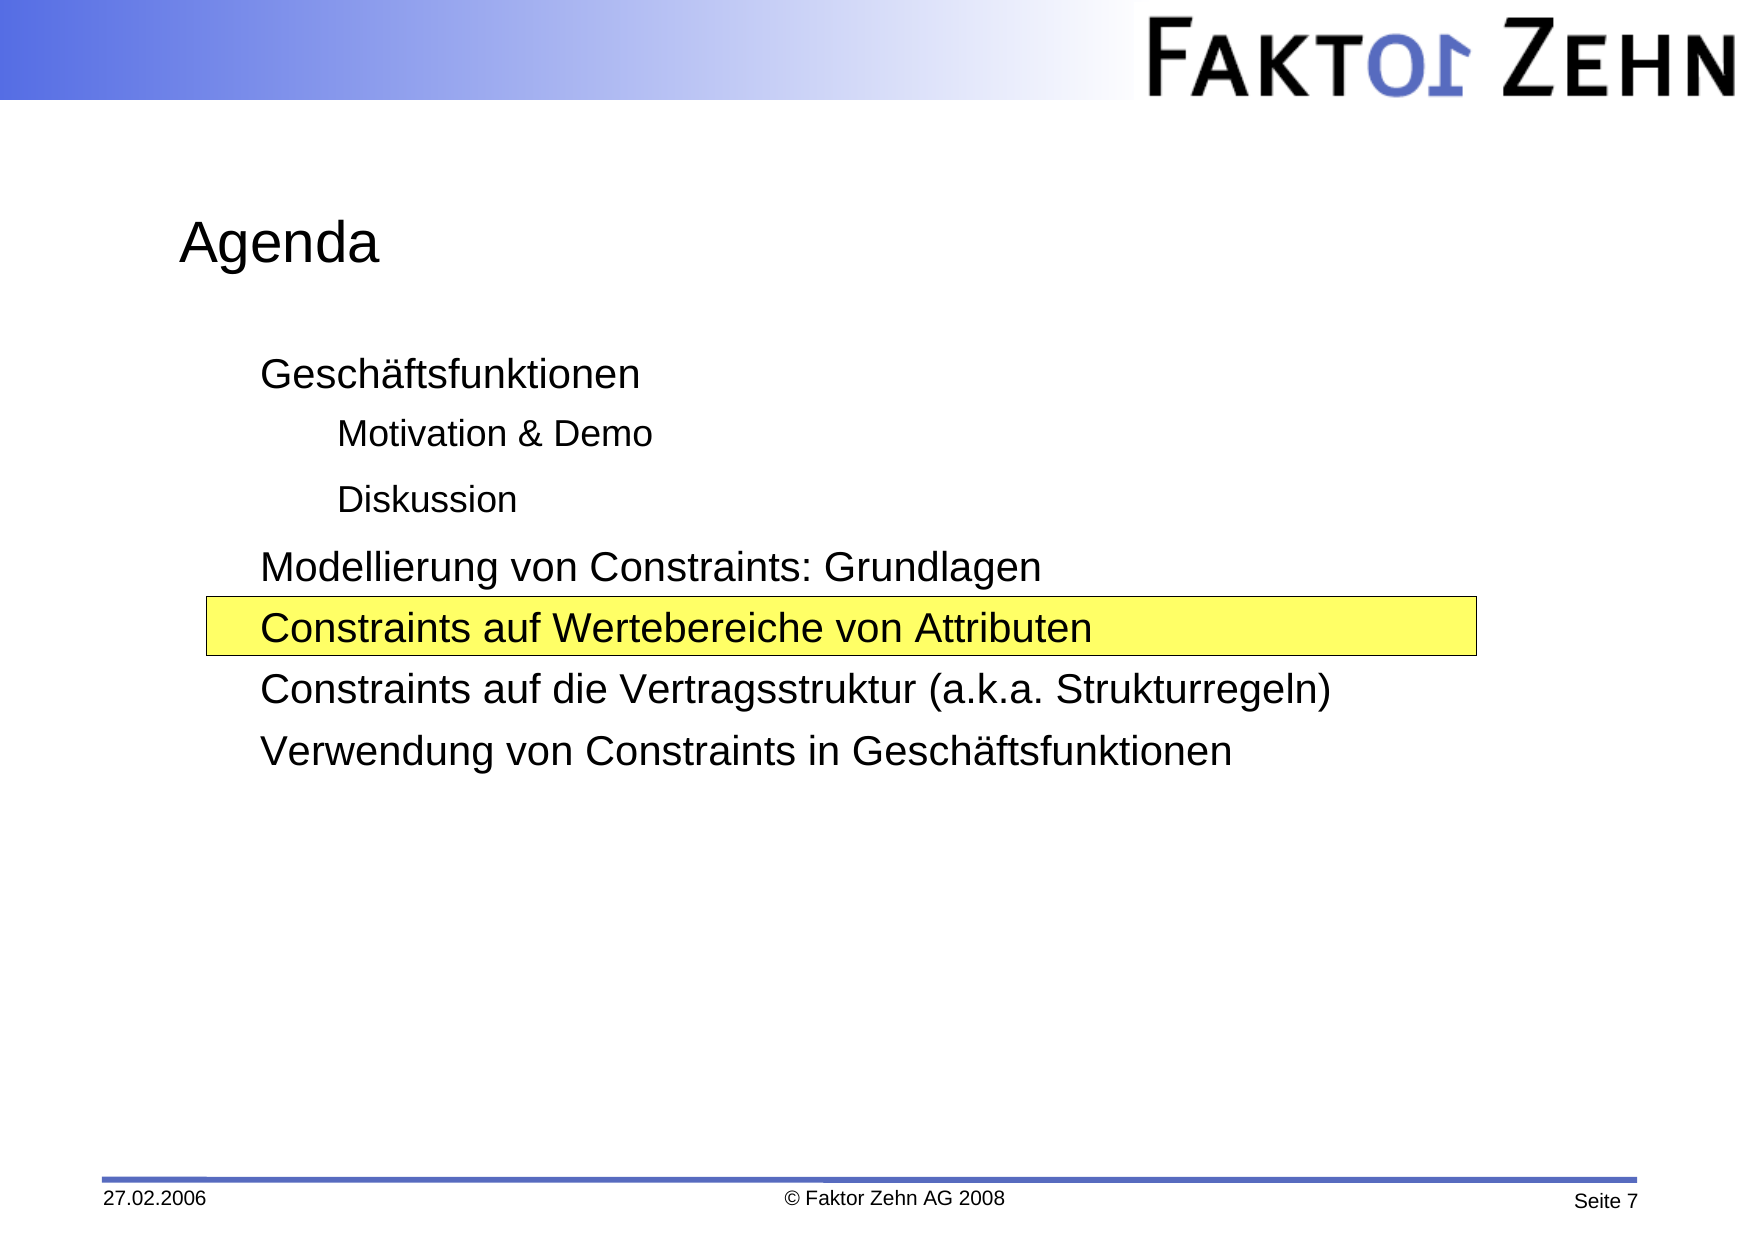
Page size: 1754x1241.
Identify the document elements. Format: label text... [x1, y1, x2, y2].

text_box [206, 596, 242, 656]
list Geschäftsfunktionen Motivation & Demo Diskussion Modellierung von Constraints: Grundlagen Constraints auf Wertebereiche von Attributen Constraints auf die Vertragsstruktur (a.k.a. Strukturregeln) Verwendung von Constraints in Geschäftsfunktionen [242, 351, 1489, 1058]
picture [1133, 2, 1749, 105]
title Agenda [179, 191, 1577, 294]
